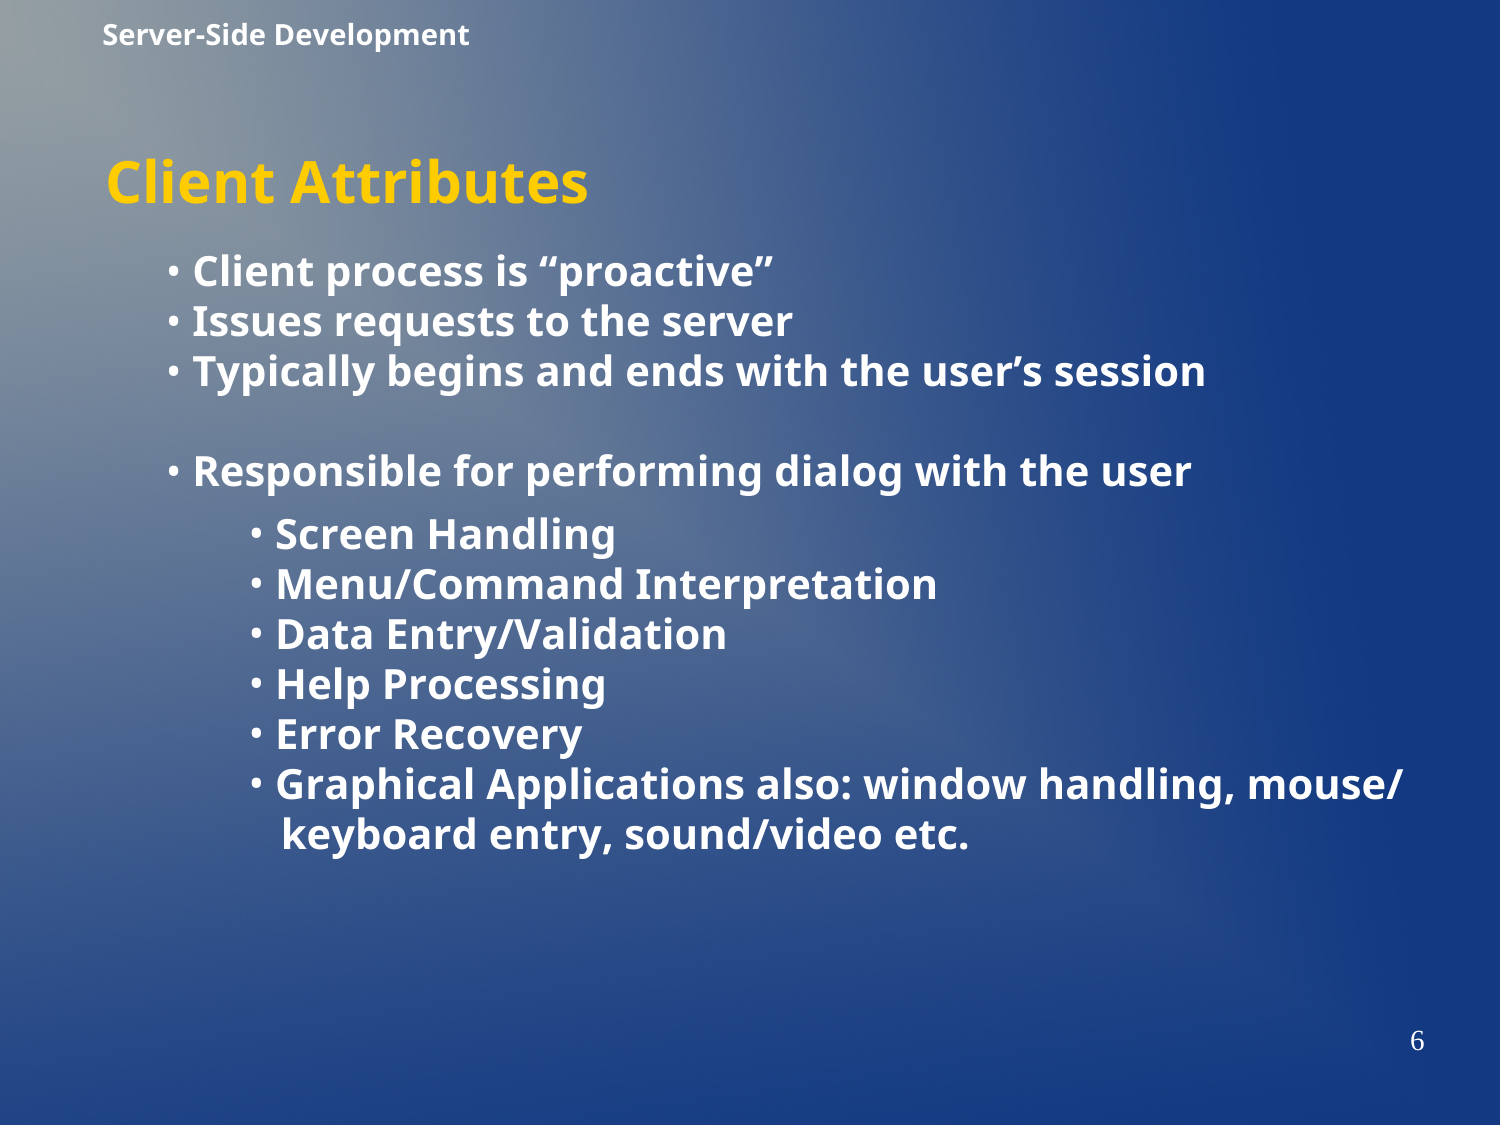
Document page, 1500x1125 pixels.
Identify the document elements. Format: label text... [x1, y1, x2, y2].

text_box Server-Side Development [87, 8, 486, 59]
text_box Client Attributes [90, 137, 605, 223]
picture [0, 0, 1500, 1125]
text_box Screen Handling Menu/Command Interpretation Data Entry/Validation Help Processing Error Recovery Graphical Applications also: window handling, mouse/ keyboard entry, sound/video etc. [233, 500, 1420, 866]
text_box Client process is “proactive” Issues requests to the server Typically begins and ends with the user’s session Responsible for performing dialog with the user [151, 237, 1223, 504]
